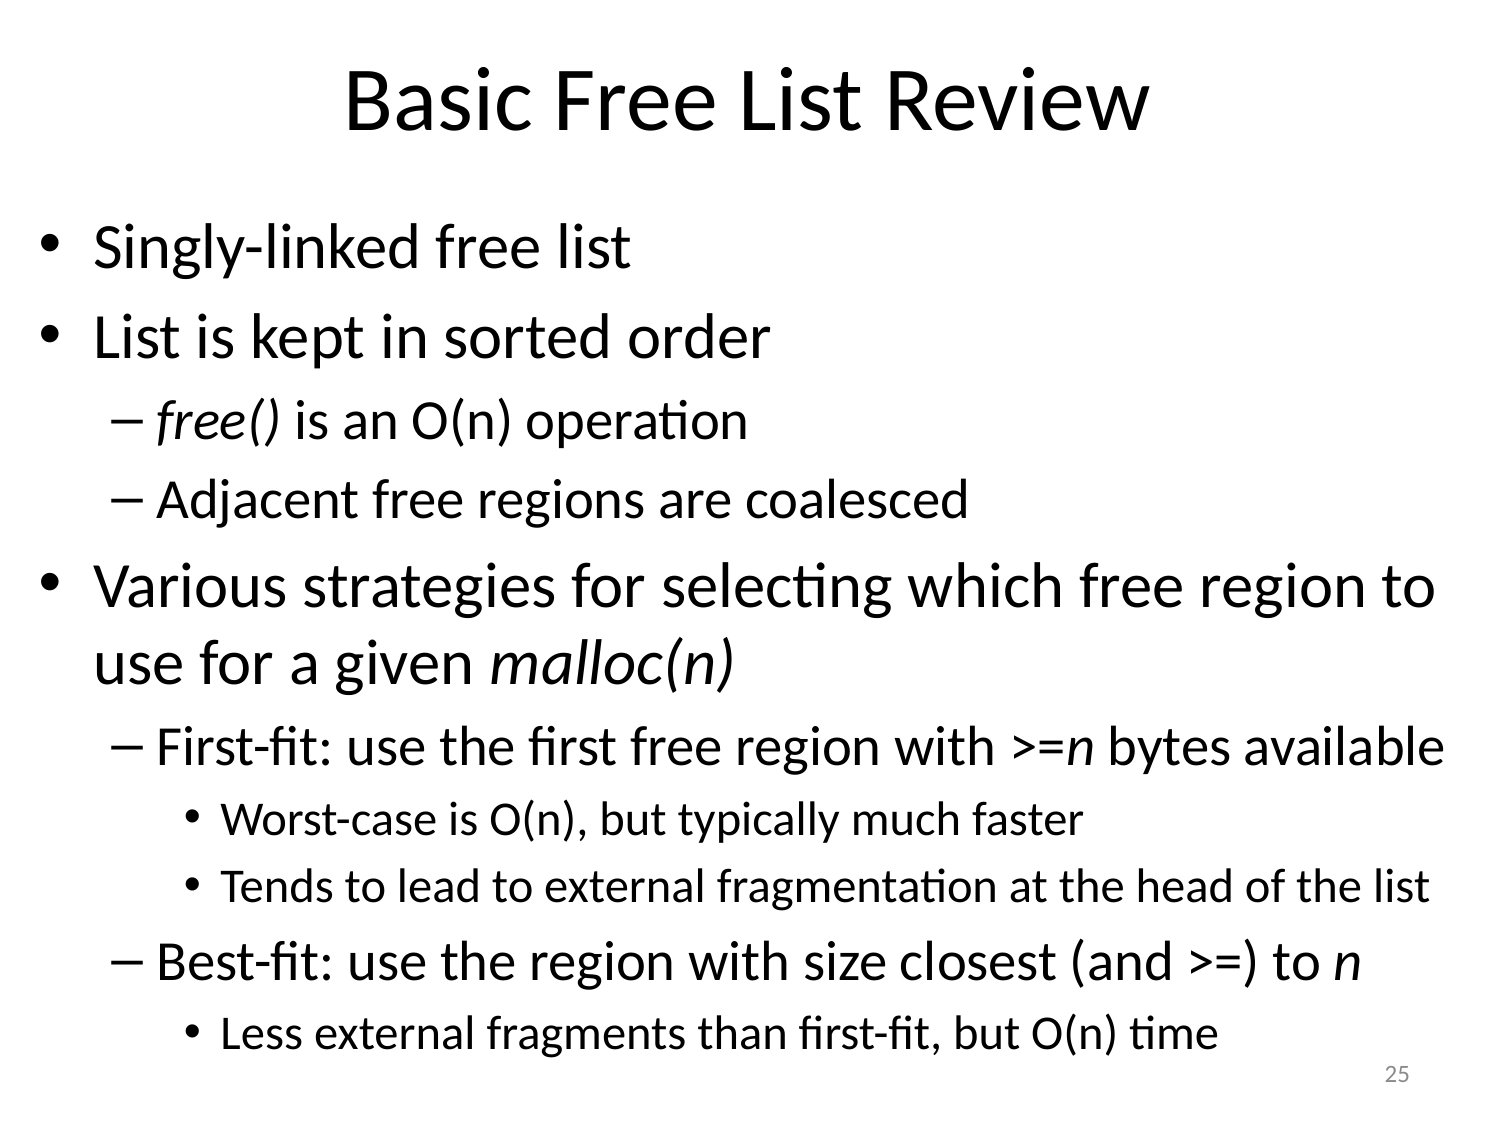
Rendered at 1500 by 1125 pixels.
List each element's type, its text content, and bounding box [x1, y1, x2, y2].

slide_number <number> [1074, 1042, 1425, 1103]
title Basic Free List Review [7, 0, 1488, 188]
list Singly-linked free list List is kept in sorted order free() is an O(n) operation Adjacent free regions are coalesced Various strategies for selecting which free region to use for a given malloc(n) First-fit: use the first free region with >=n bytes available Worst-case is O(n), but typically much faster Tends to lead to external fragmentation at the head of the list Best-fit: use the region with size closest (and >=) to n Less external fragments than first-fit, but O(n) time [23, 195, 1468, 1114]
